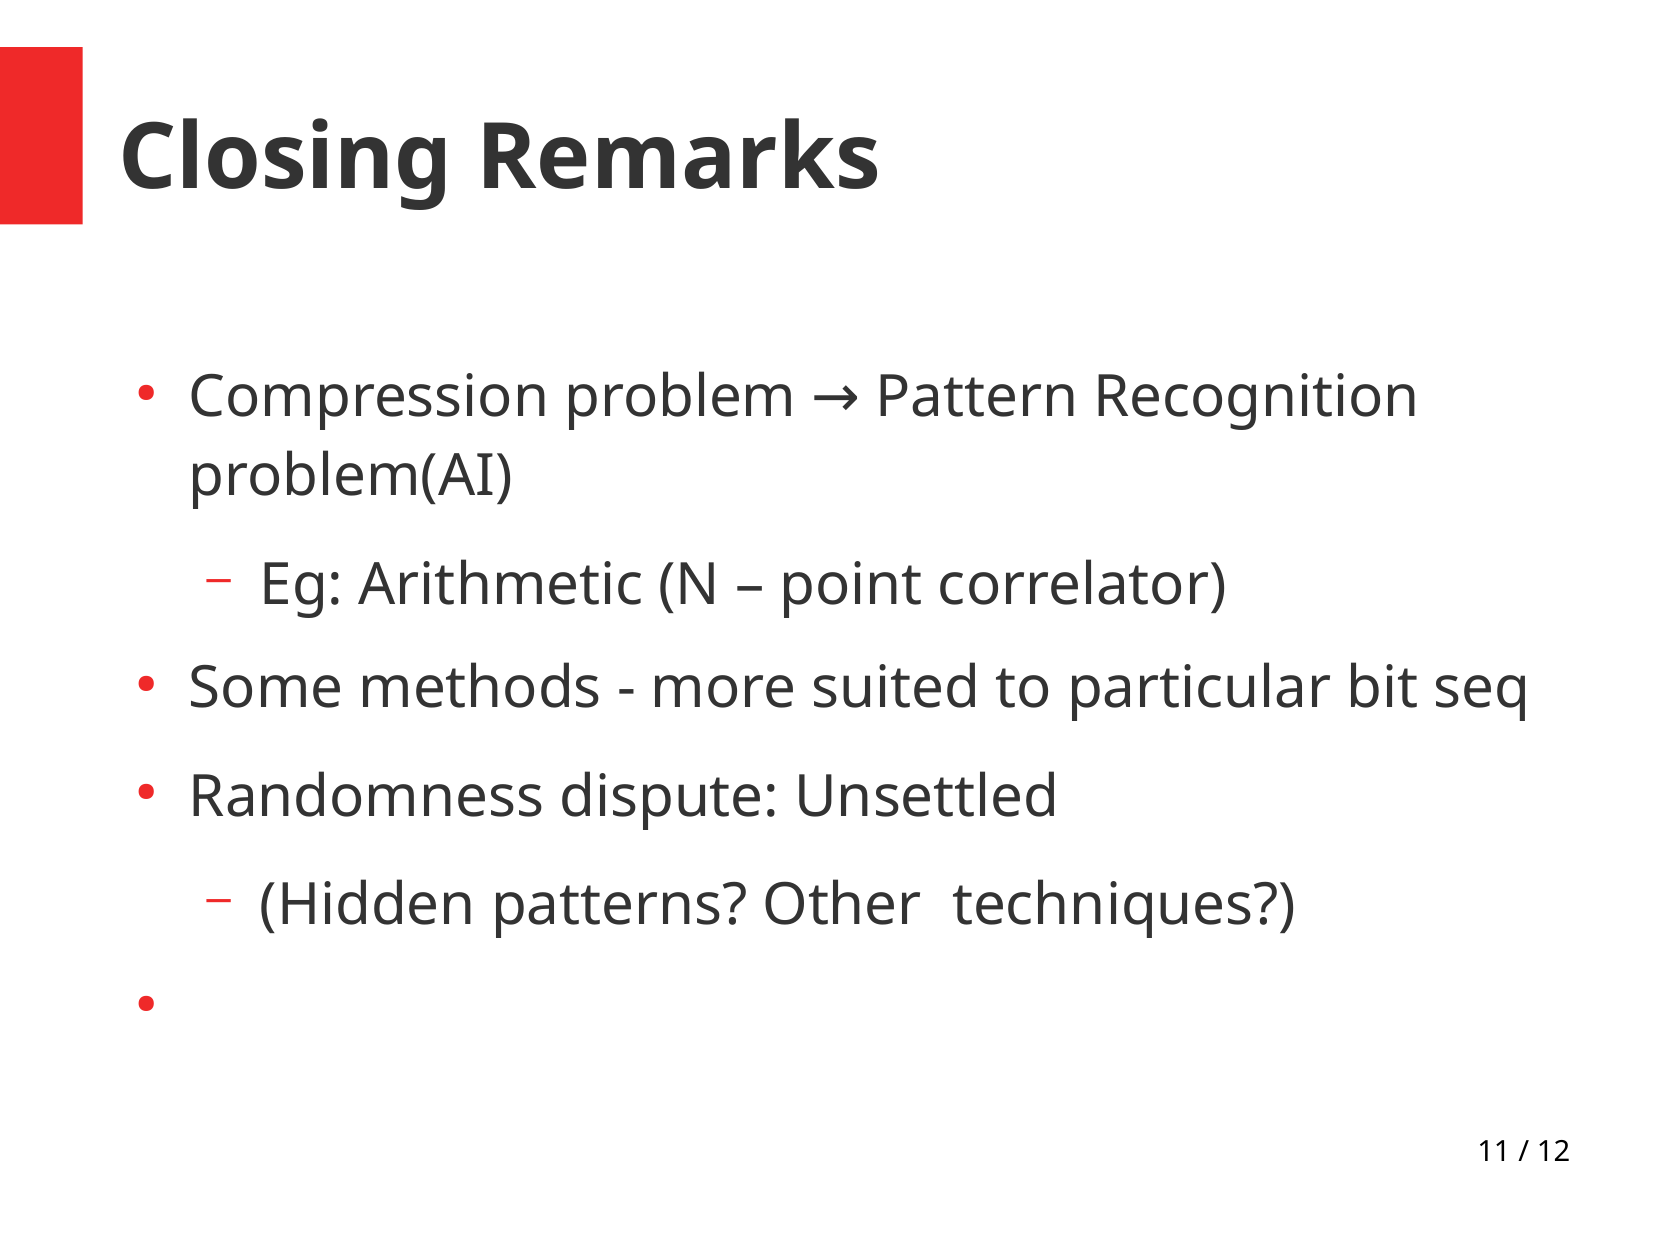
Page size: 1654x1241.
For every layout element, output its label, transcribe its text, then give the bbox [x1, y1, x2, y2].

title Closing Remarks [118, 49, 1571, 257]
list Compression problem → Pattern Recognition problem(AI) Eg: Arithmetic (N – point correlator) Some methods - more suited to particular bit seq Randomness dispute: Unsettled (Hidden patterns? Other techniques?) [118, 354, 1535, 1074]
